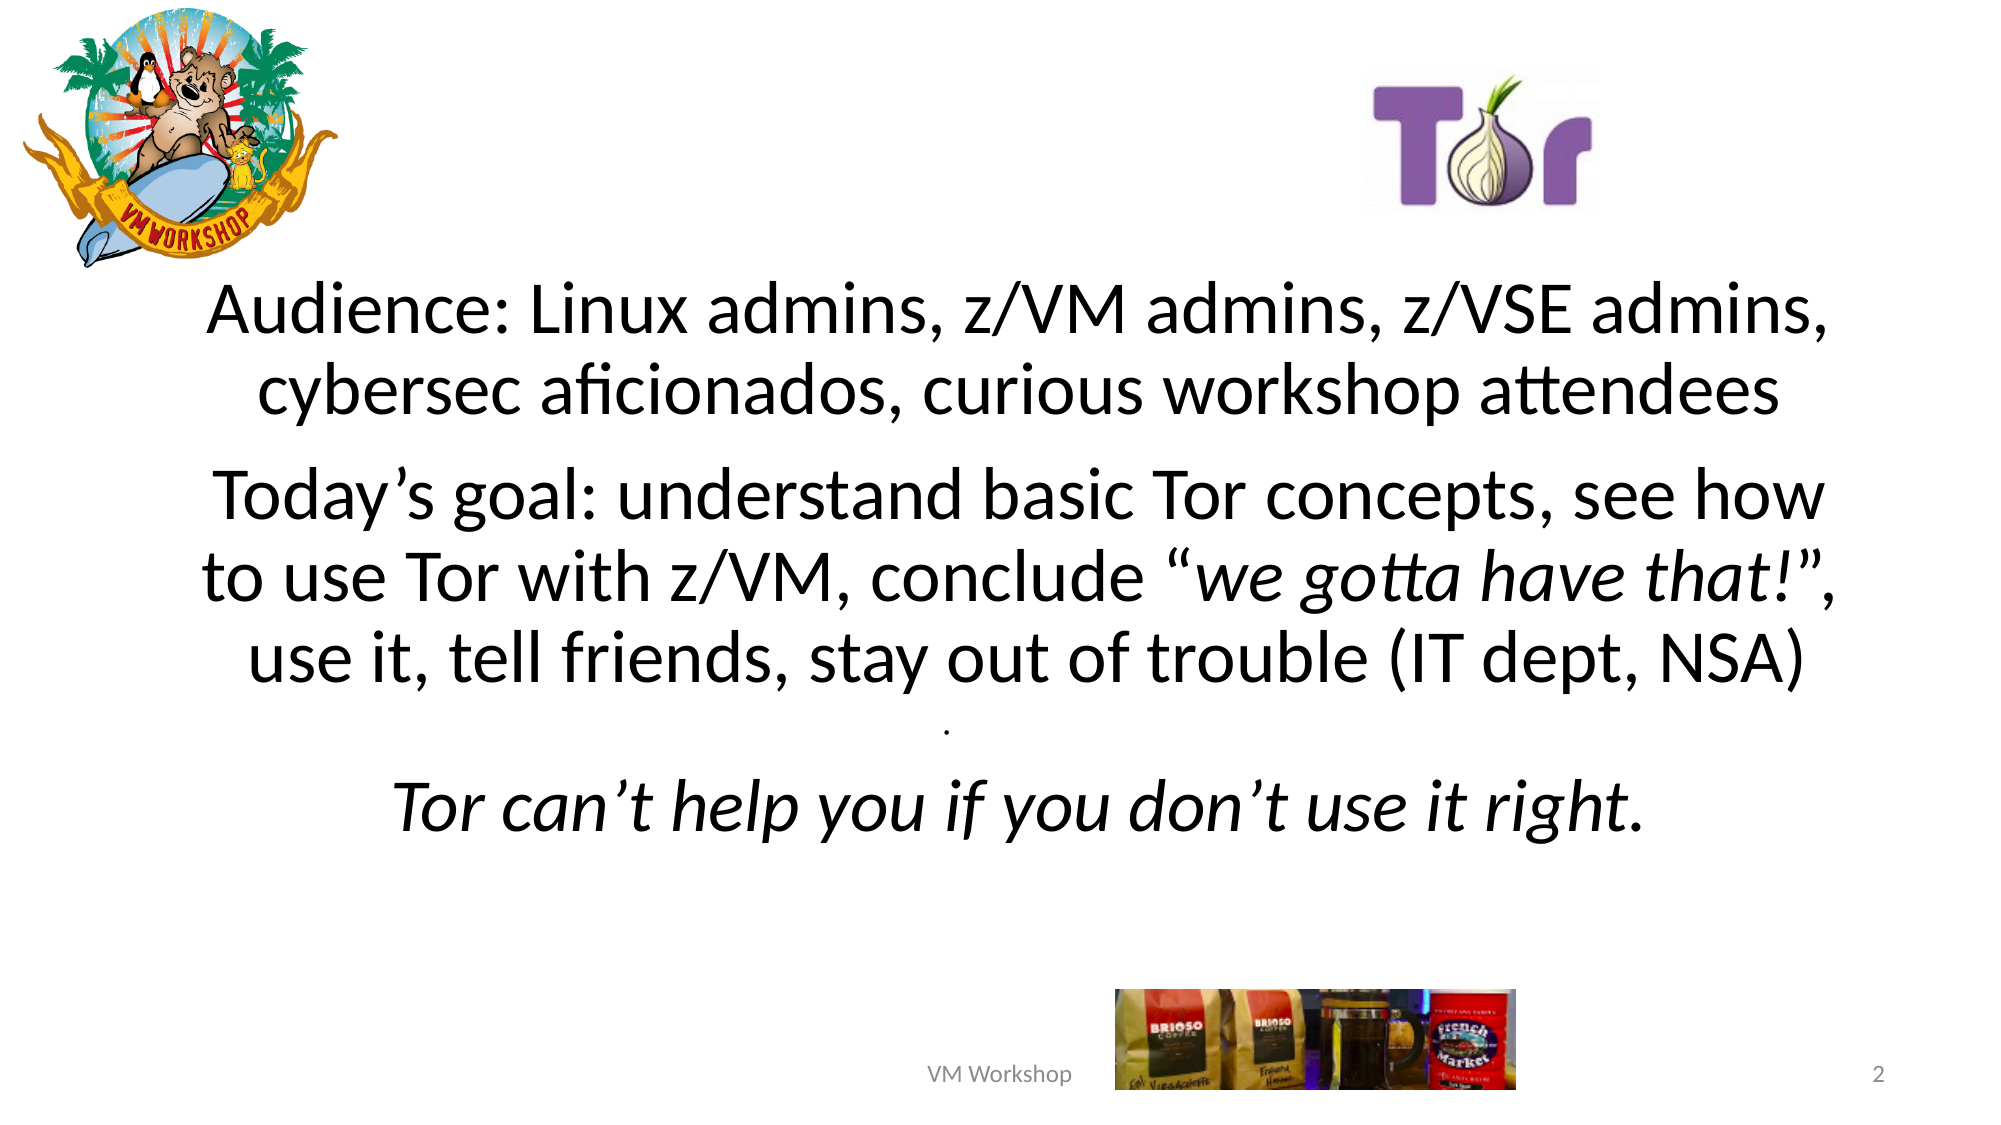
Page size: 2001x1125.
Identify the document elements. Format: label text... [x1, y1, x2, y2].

picture [1115, 1004, 1516, 1090]
picture [1350, 67, 1633, 226]
list Audience: Linux admins, z/VM admins, z/VSE admins, cybersec aficionados, curious workshop attendees Today’s goal: understand basic Tor concepts, see how to use Tor with z/VM, conclude “we gotta have that!”, use it, tell friends, stay out of trouble (IT dept, NSA) Tor can’t help you if you don’t use it right. [100, 260, 1900, 1004]
picture [23, 8, 338, 269]
